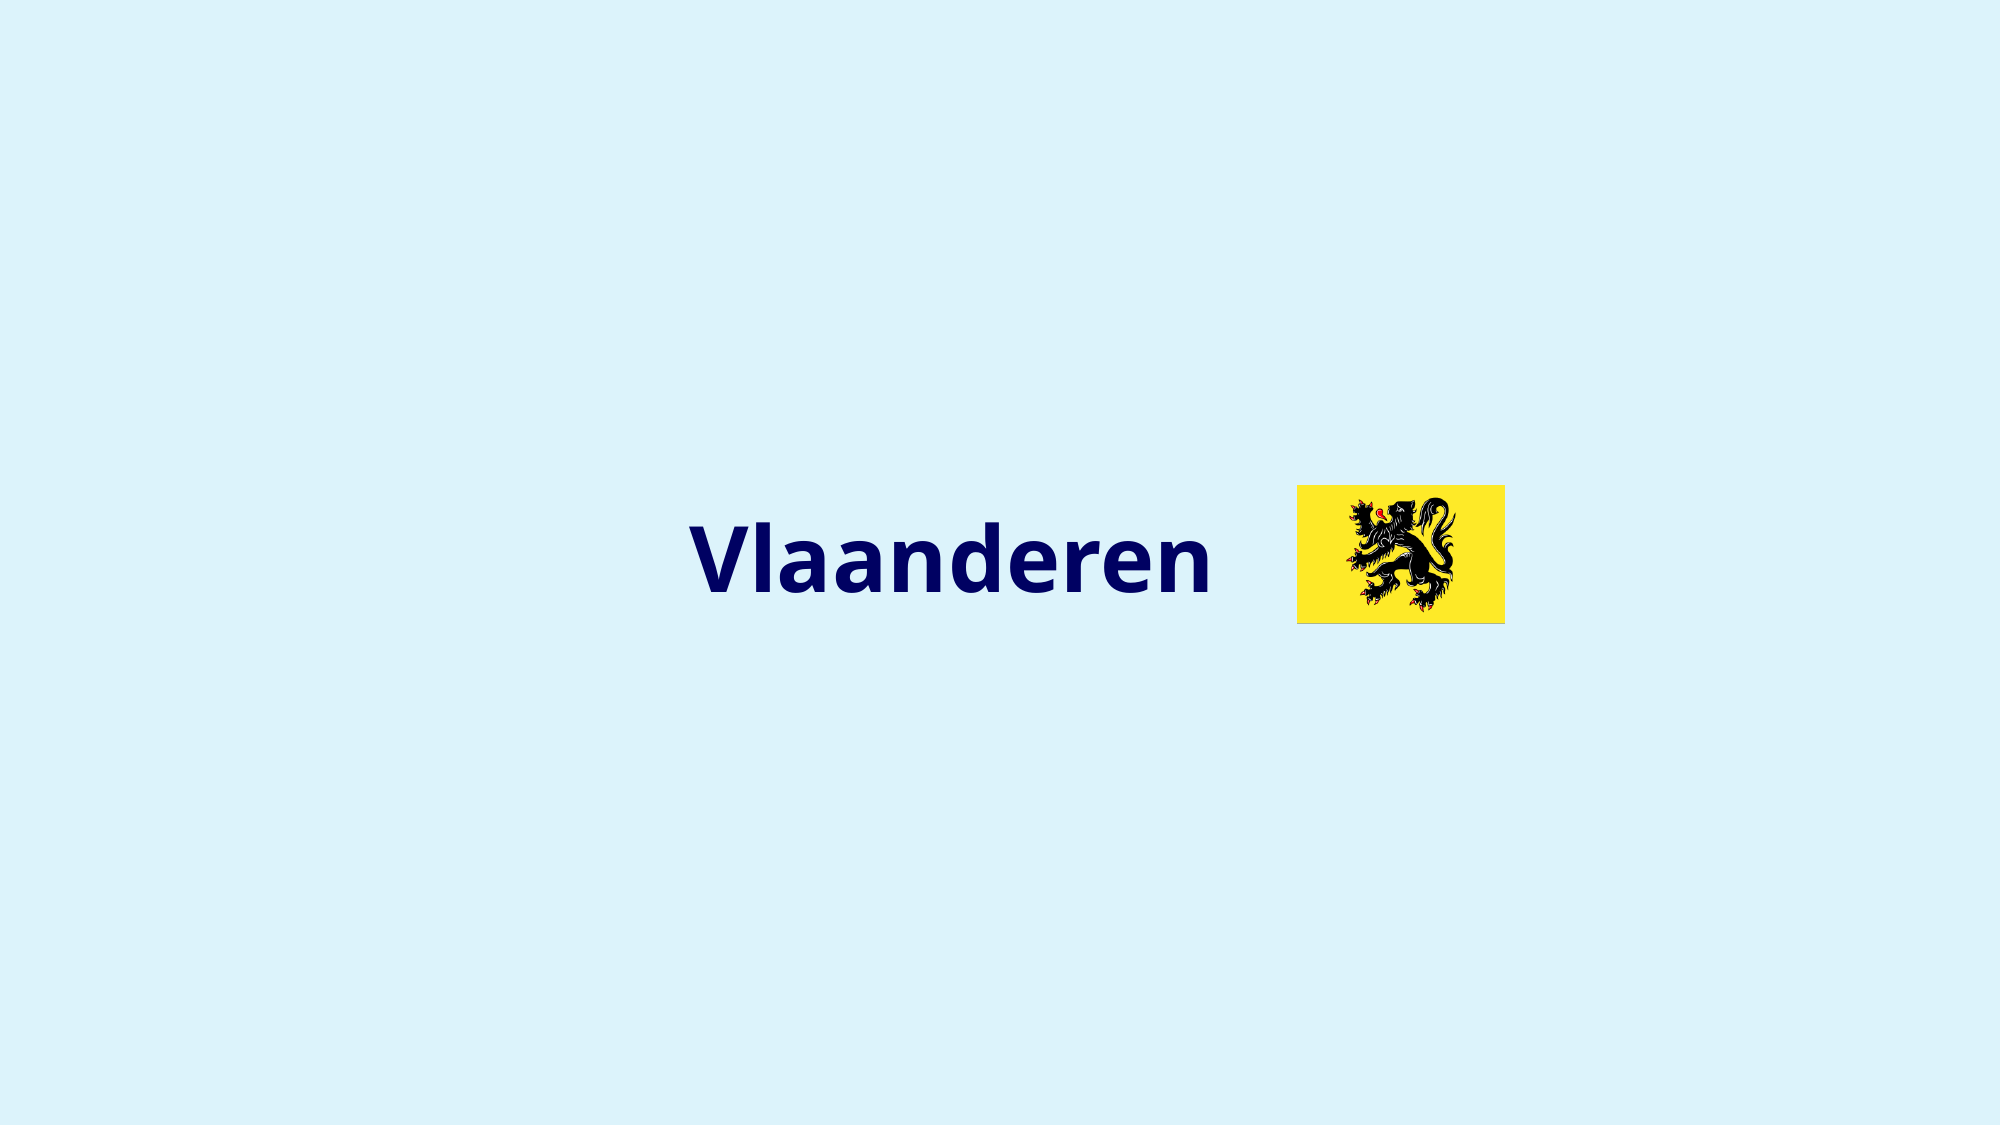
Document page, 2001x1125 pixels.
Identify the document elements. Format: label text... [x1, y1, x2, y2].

picture [1297, 485, 1505, 624]
title Vlaanderen [89, 453, 1815, 672]
